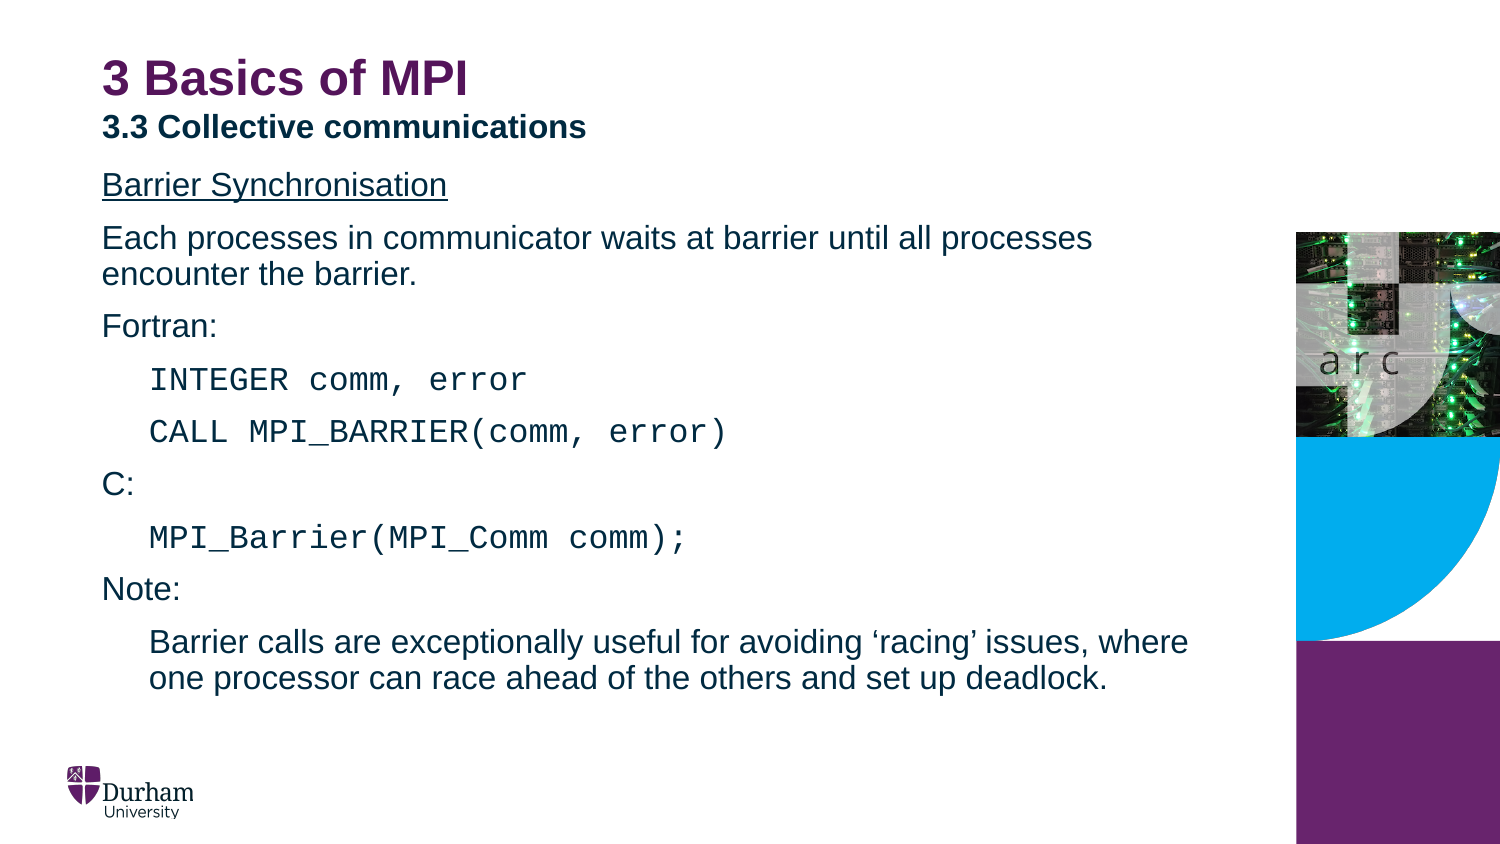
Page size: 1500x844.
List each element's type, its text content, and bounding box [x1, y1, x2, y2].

picture [1332, 467, 1500, 640]
title 3 Basics of MPI 3.3 Collective communications [101, 45, 1399, 187]
list Barrier Synchronisation Each processes in communicator waits at barrier until all processes encounter the barrier. Fortran: INTEGER comm, error CALL MPI_BARRIER(comm, error) C: MPI_Barrier(MPI_Comm comm); Note: Barrier calls are exceptionally useful for avoiding ‘racing’ issues, where one processor can race ahead of the others and set up deadlock. [101, 168, 1215, 754]
picture [67, 766, 193, 819]
picture [1296, 232, 1500, 436]
text_box [1296, 640, 1500, 844]
